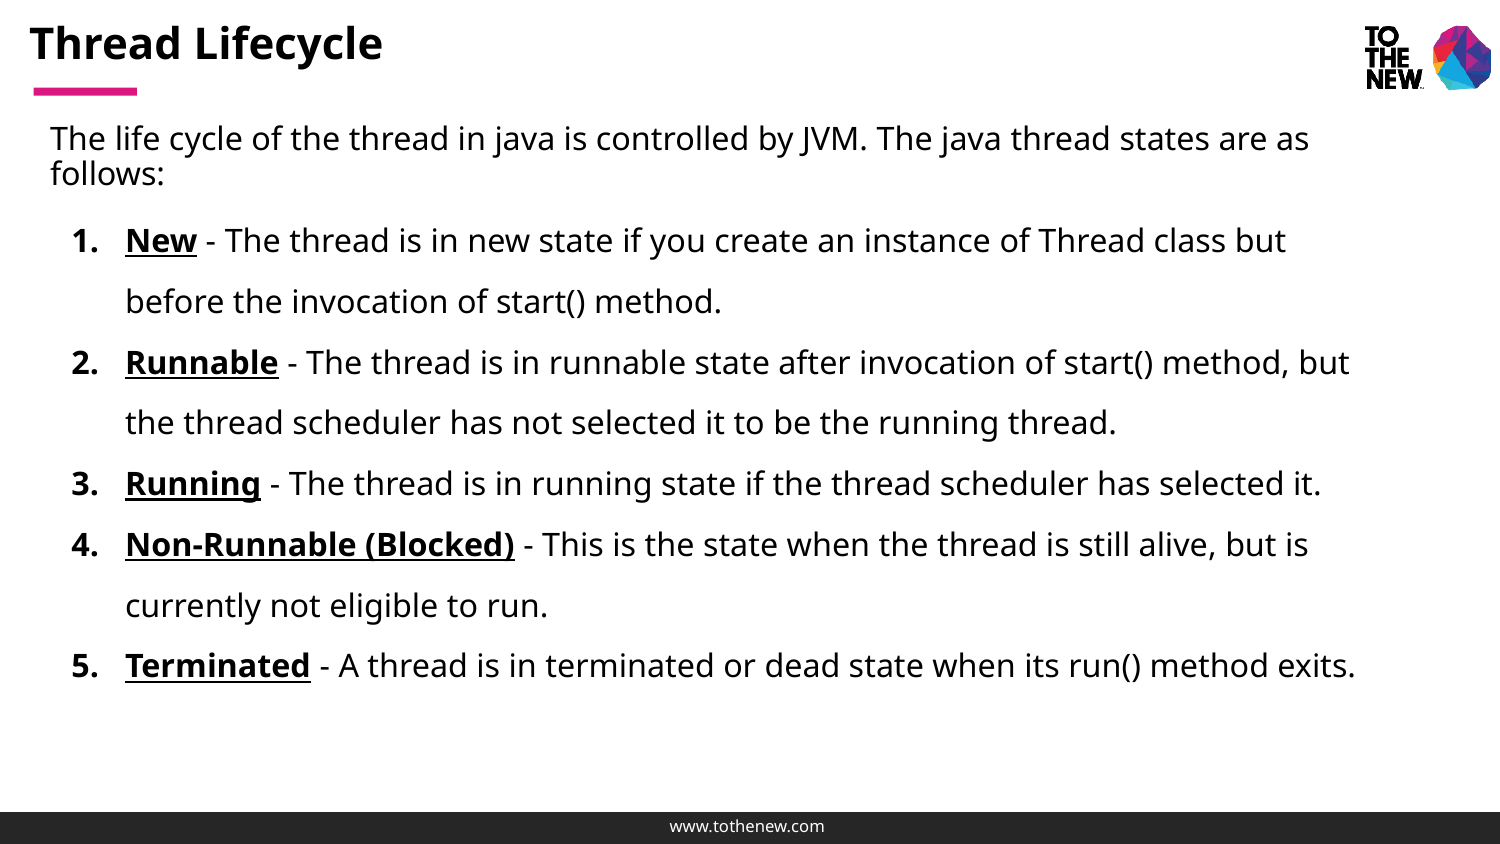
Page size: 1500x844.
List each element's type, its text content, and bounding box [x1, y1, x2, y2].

title Thread Lifecycle [14, 14, 1350, 85]
list The life cycle of the thread in java is controlled by JVM. The java thread states are as follows: New - The thread is in new state if you create an instance of Thread class but before the invocation of start() method. Runnable - The thread is in runnable state after invocation of start() method, but the thread scheduler has not selected it to be the running thread. Running - The thread is in running state if the thread scheduler has selected it. Non-Runnable (Blocked) - This is the state when the thread is still alive, but is currently not eligible to run. Terminated - A thread is in terminated or dead state when its run() method exits. [35, 114, 1404, 678]
picture [1350, 0, 1500, 116]
